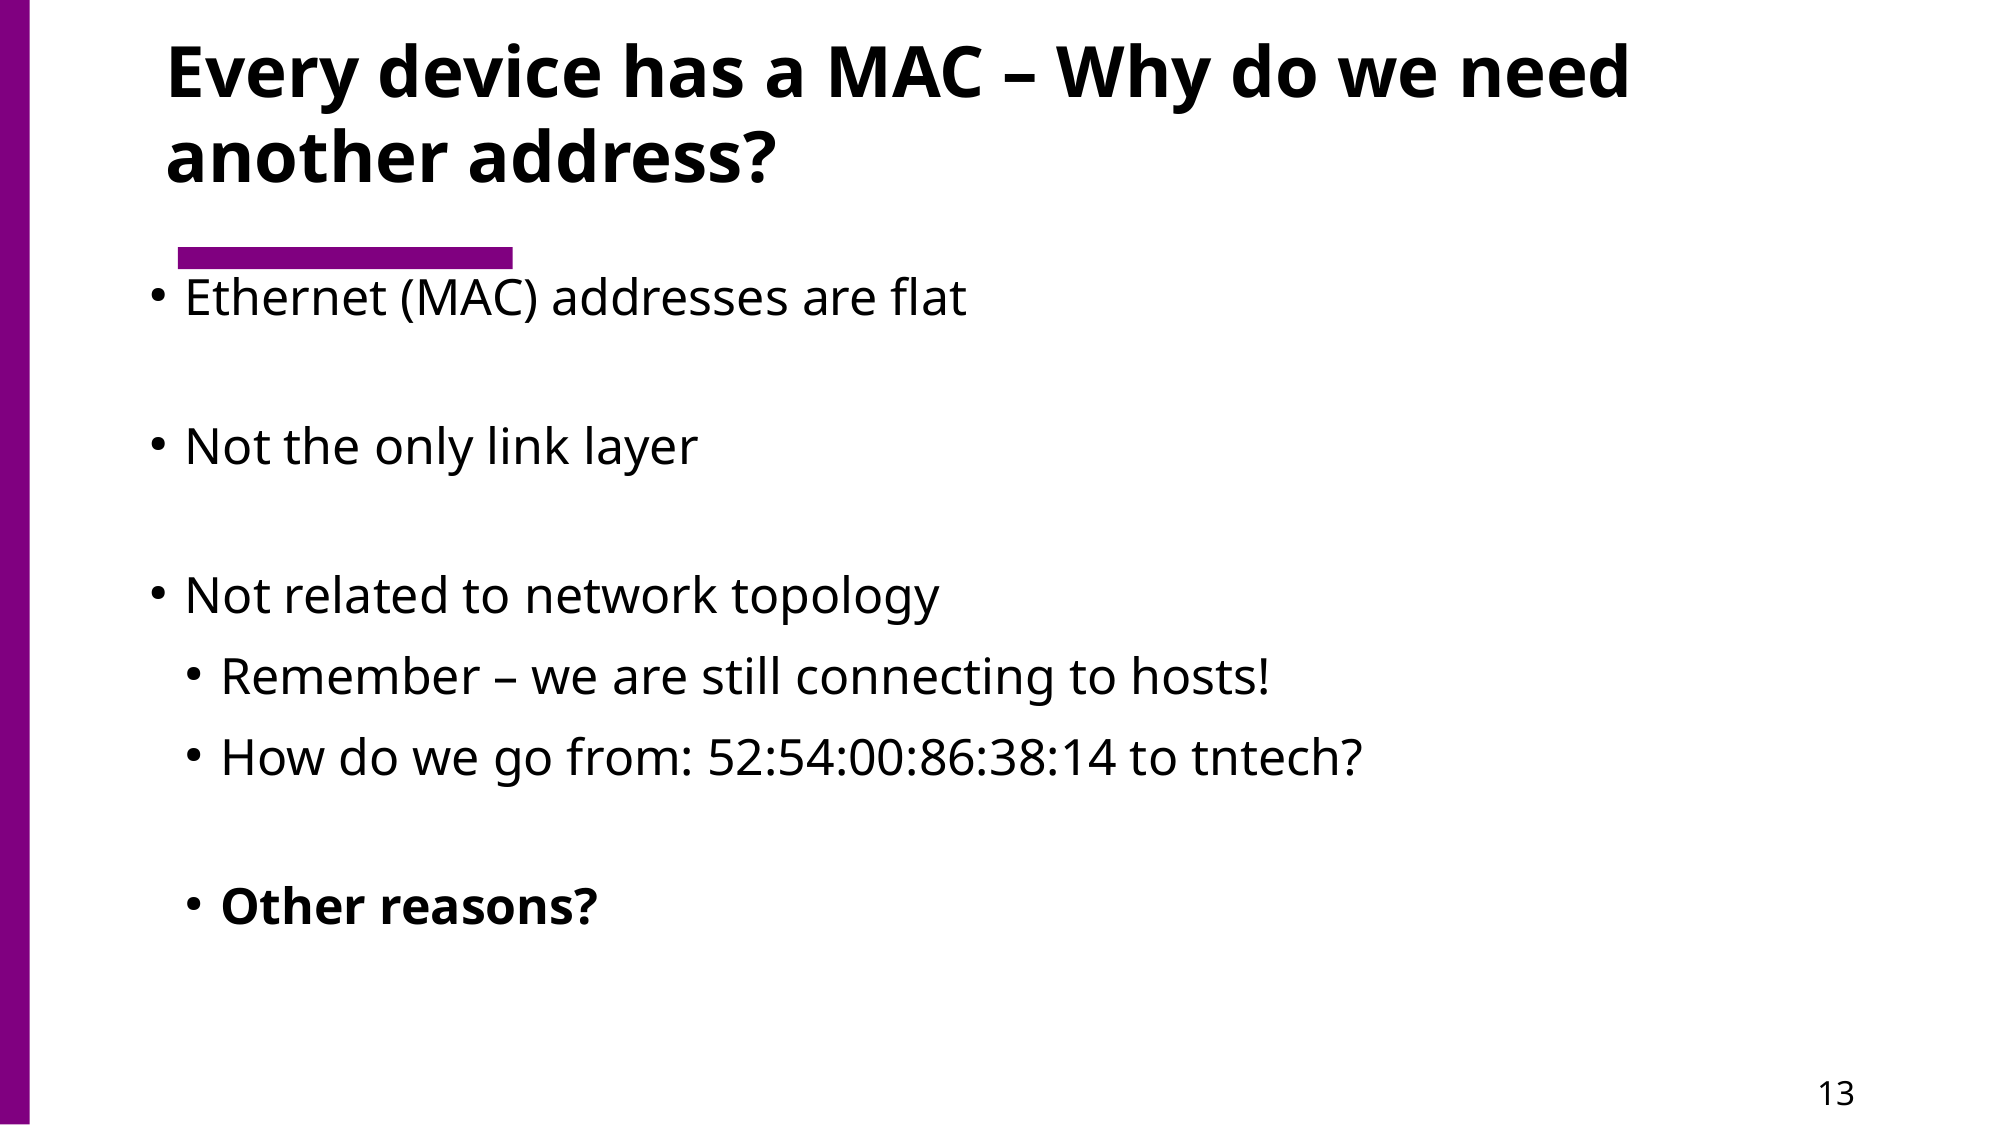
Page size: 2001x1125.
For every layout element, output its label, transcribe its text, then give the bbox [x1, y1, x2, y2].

text_box Ethernet (MAC) addresses are flat Not the only link layer Not related to network topology Remember – we are still connecting to hosts! How do we go from: 52:54:00:86:38:14 to tntech? Other reasons? [63, 254, 1921, 1087]
text_box Every device has a MAC – Why do we need another address? [151, 0, 1849, 212]
